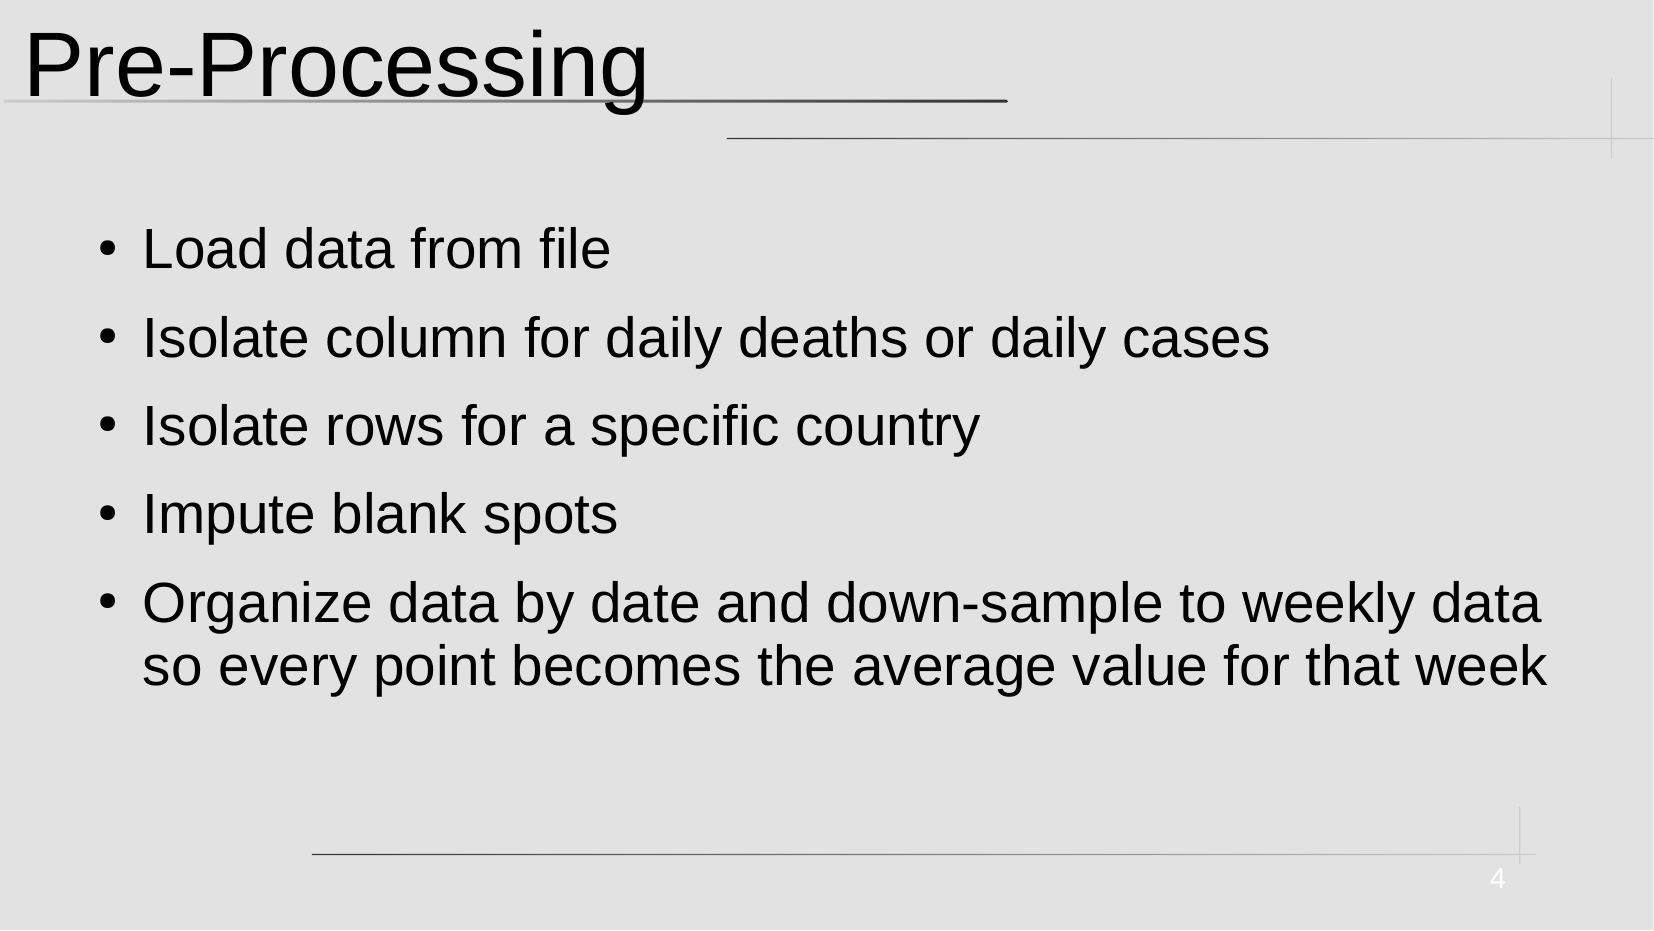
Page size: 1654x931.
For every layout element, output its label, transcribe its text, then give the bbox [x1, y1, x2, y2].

list Load data from file Isolate column for daily deaths or daily cases Isolate rows for a specific country Impute blank spots Organize data by date and down-sample to weekly data so every point becomes the average value for that week [82, 217, 1571, 758]
title Pre-Processing [23, 11, 1589, 119]
